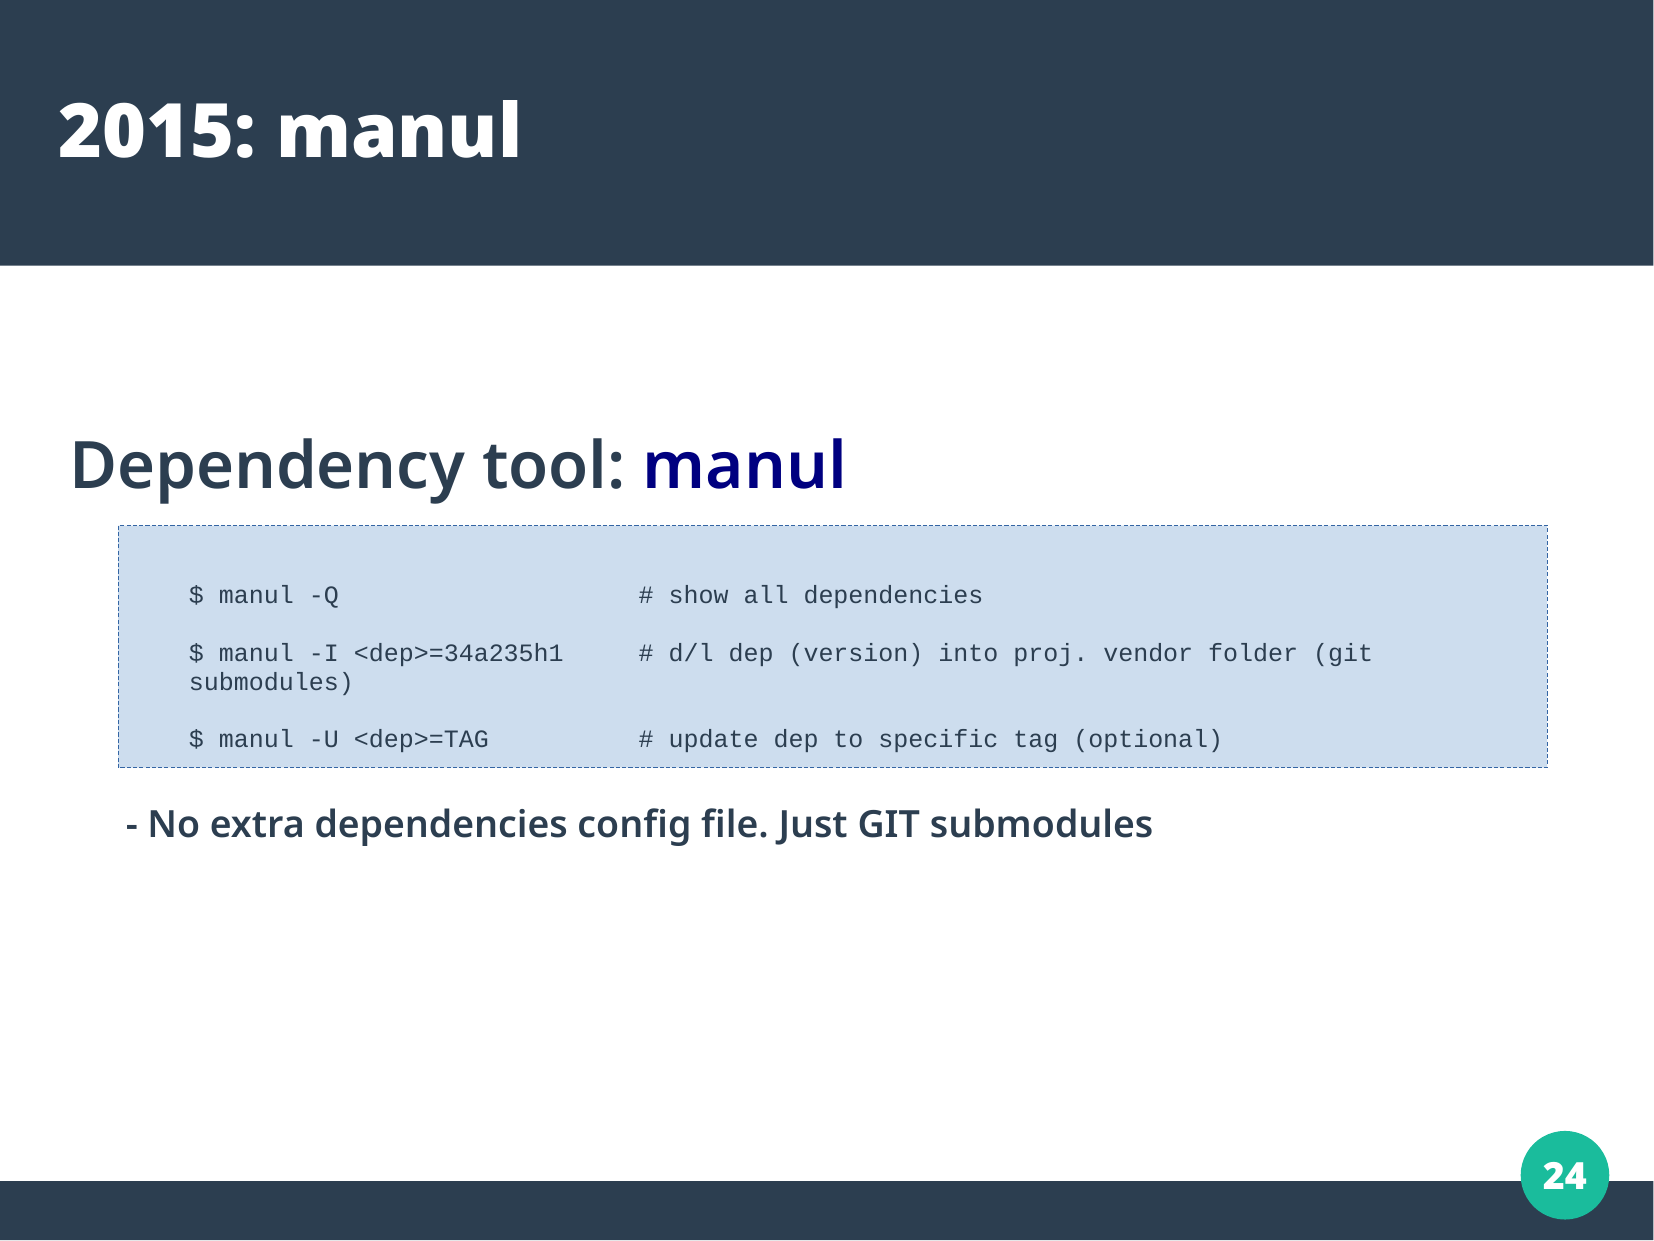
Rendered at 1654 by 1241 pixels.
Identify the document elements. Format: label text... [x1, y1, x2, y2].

list - No extra dependencies config file. Just GIT submodules [35, 797, 1554, 1164]
title 2015: manul [59, 49, 1595, 207]
list $ manul -Q # show all dependencies $ manul -I <dep>=34a235h1 # d/l dep (version) into proj. vendor folder (git submodules) $ manul -U <dep>=TAG # update dep to specific tag (optional) [118, 525, 1548, 768]
list Dependency tool: manul [0, 301, 1548, 508]
